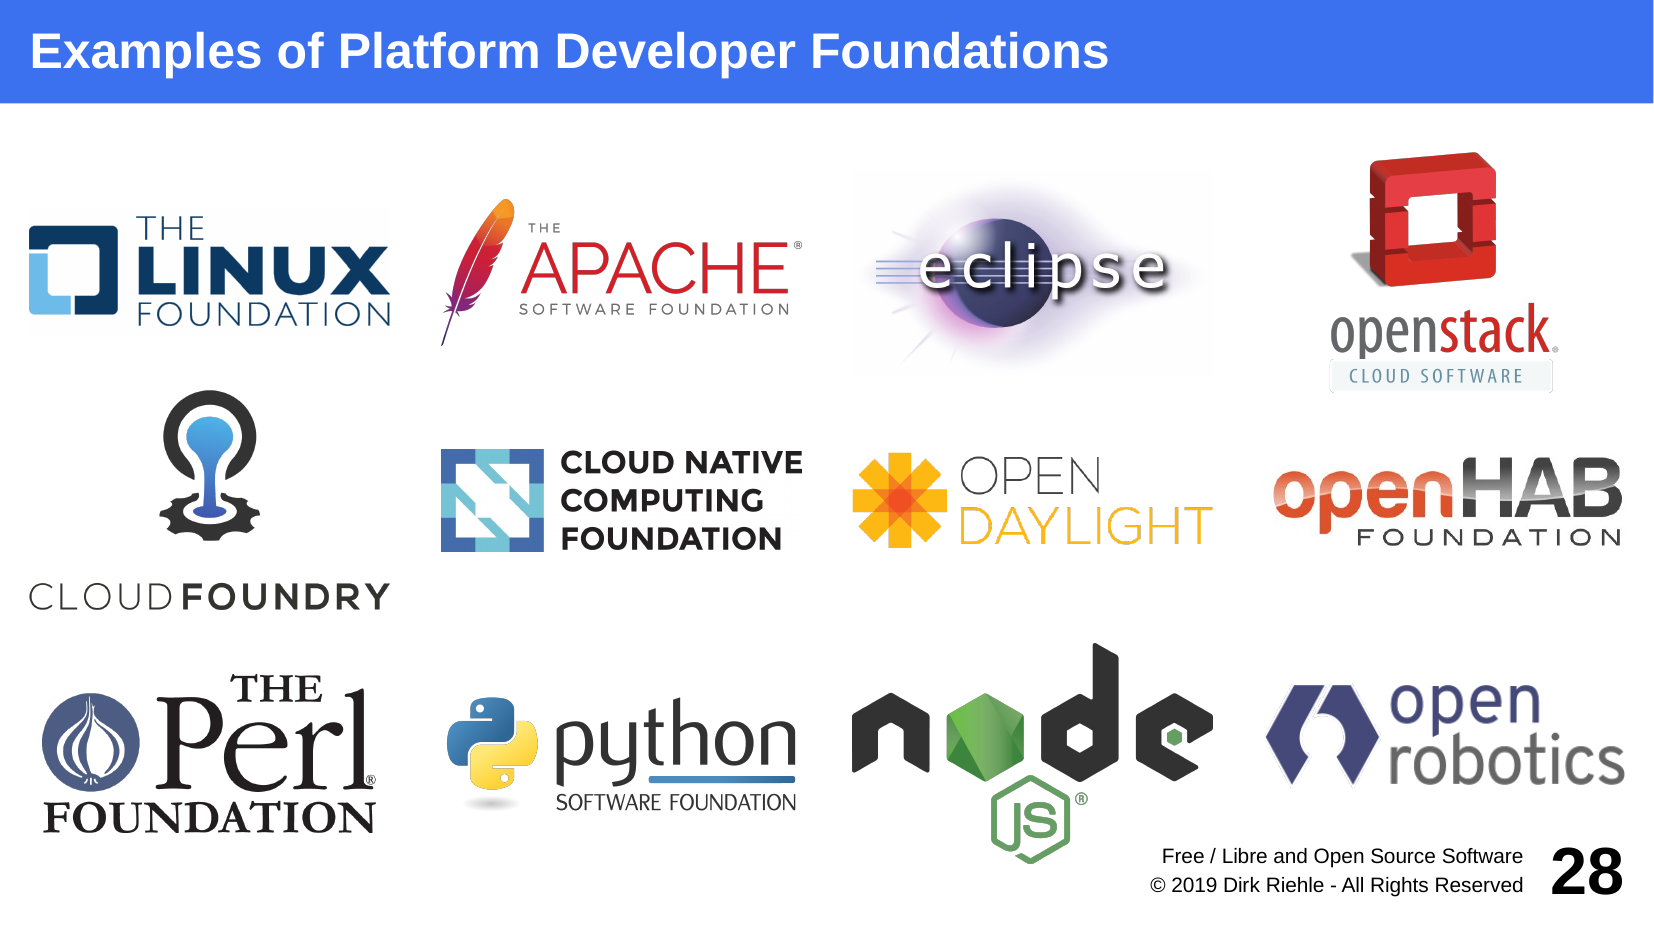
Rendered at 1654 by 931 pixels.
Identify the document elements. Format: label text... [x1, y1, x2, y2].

picture [441, 199, 802, 346]
picture [441, 688, 802, 819]
picture [42, 674, 377, 833]
picture [852, 643, 1213, 864]
picture [29, 390, 390, 610]
title Examples of Platform Developer Foundations [0, 0, 1654, 104]
picture [1263, 683, 1625, 789]
picture [852, 452, 1213, 548]
picture [29, 208, 390, 337]
picture [852, 170, 1213, 376]
picture [1289, 118, 1599, 427]
picture [441, 449, 802, 552]
picture [1263, 454, 1625, 549]
